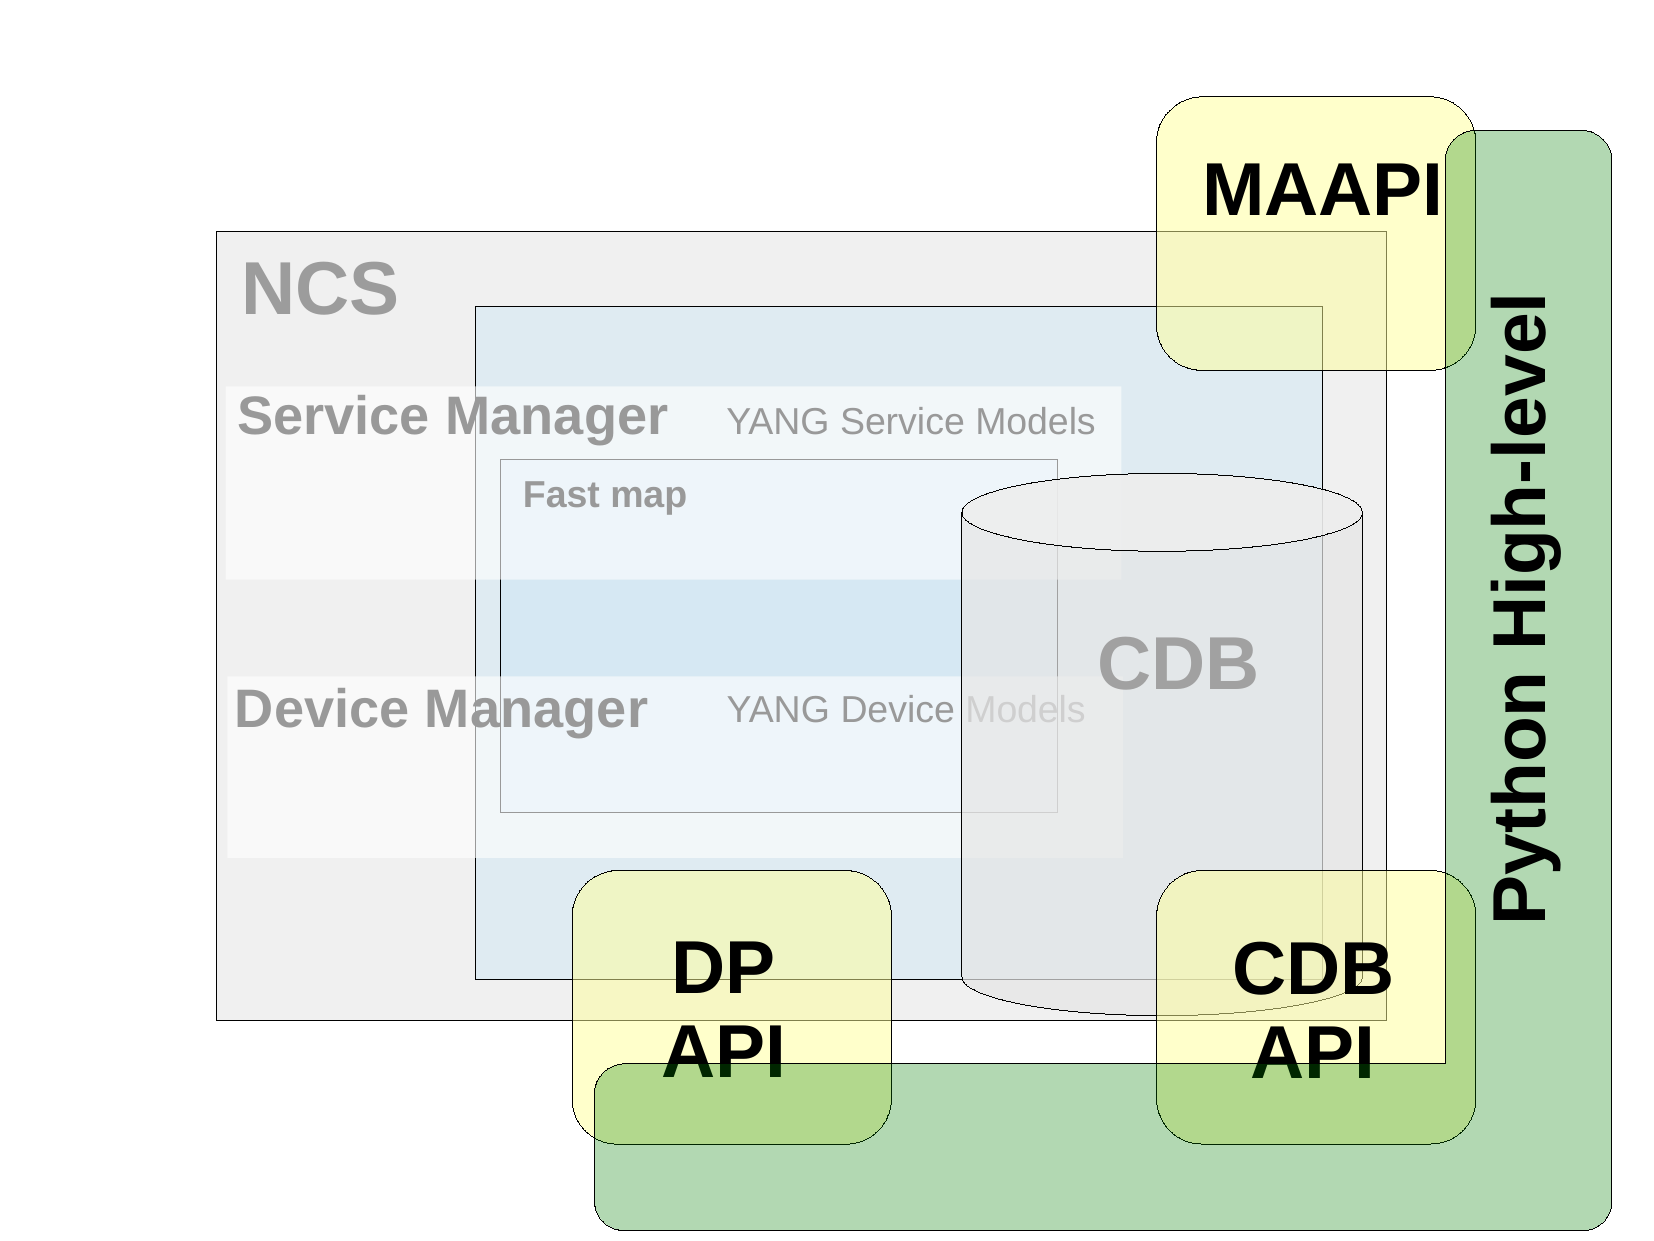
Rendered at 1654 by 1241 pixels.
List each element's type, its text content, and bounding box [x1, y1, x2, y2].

text_box DP API [646, 918, 841, 1063]
text_box MAAPI [1187, 139, 1453, 239]
text_box CDB API [1217, 919, 1429, 1063]
text_box Service Manager [222, 378, 683, 454]
text_box [216, 96, 1612, 1231]
text_box Device Manager [220, 670, 663, 747]
text_box Python High-level [1470, 276, 1570, 941]
